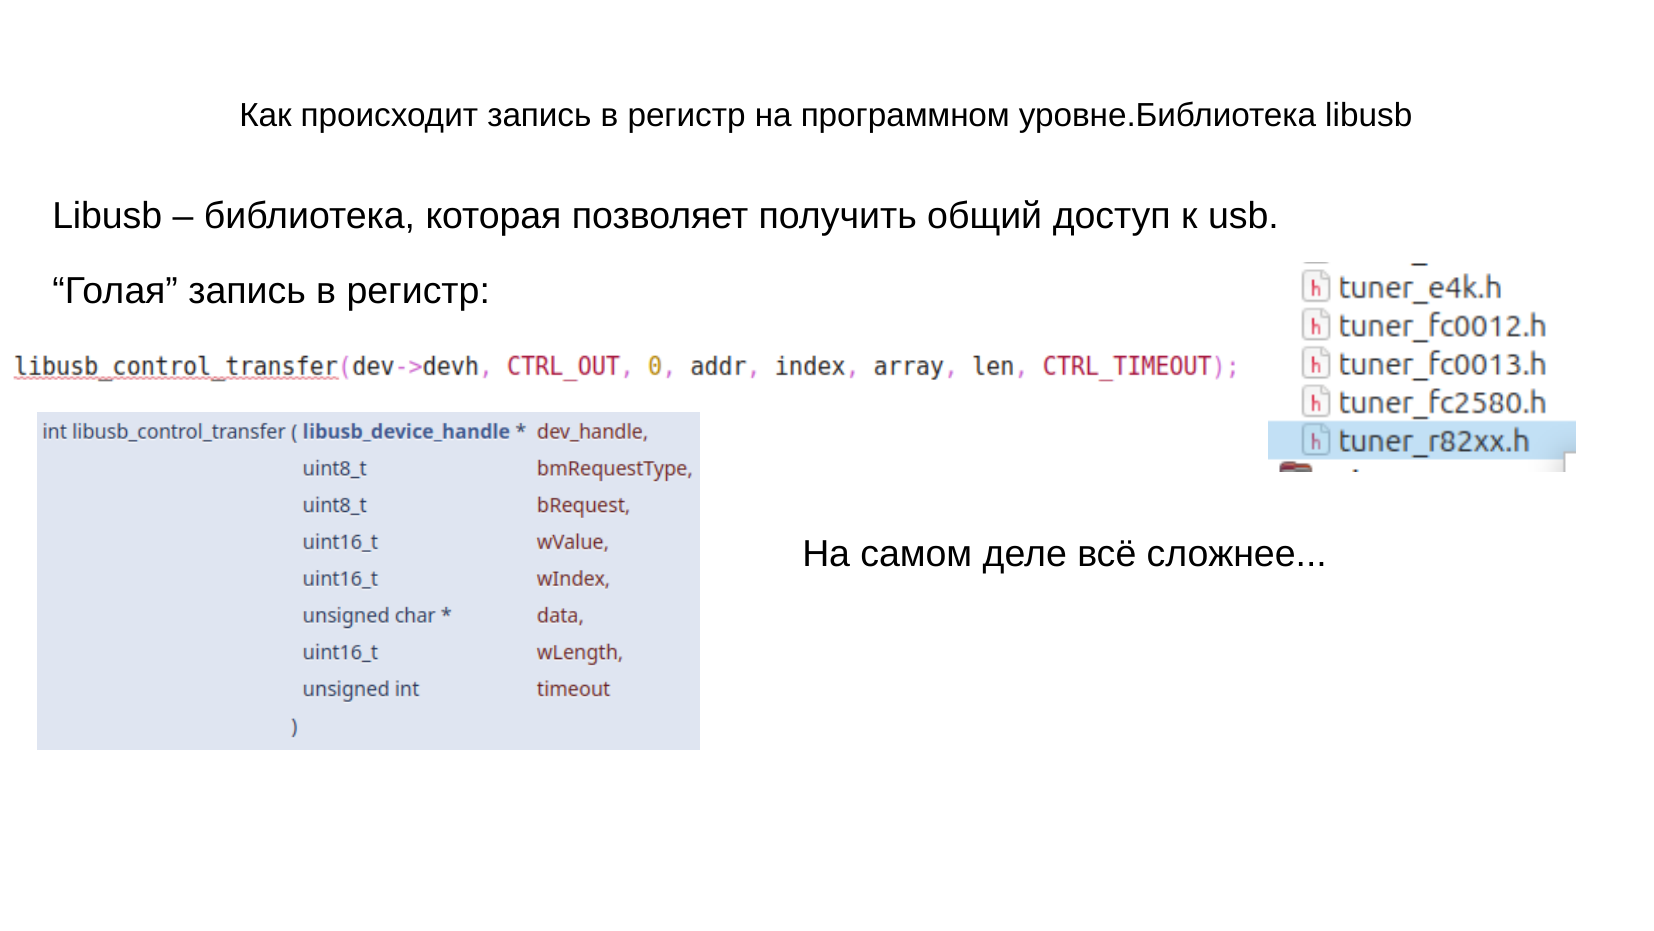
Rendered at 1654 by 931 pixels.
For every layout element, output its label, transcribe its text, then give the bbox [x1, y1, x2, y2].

title Как происходит запись в регистр на программном уровне.Библиотека libusb [82, 37, 1571, 193]
text_box На самом деле всё сложнее... [787, 525, 1613, 863]
picture [1268, 262, 1576, 473]
picture [0, 337, 1249, 399]
picture [37, 412, 700, 751]
text_box “Голая” запись в регистр: [37, 262, 1238, 320]
text_box Libusb – библиотека, которая позволяет получить общий доступ к usb. [37, 187, 1388, 526]
